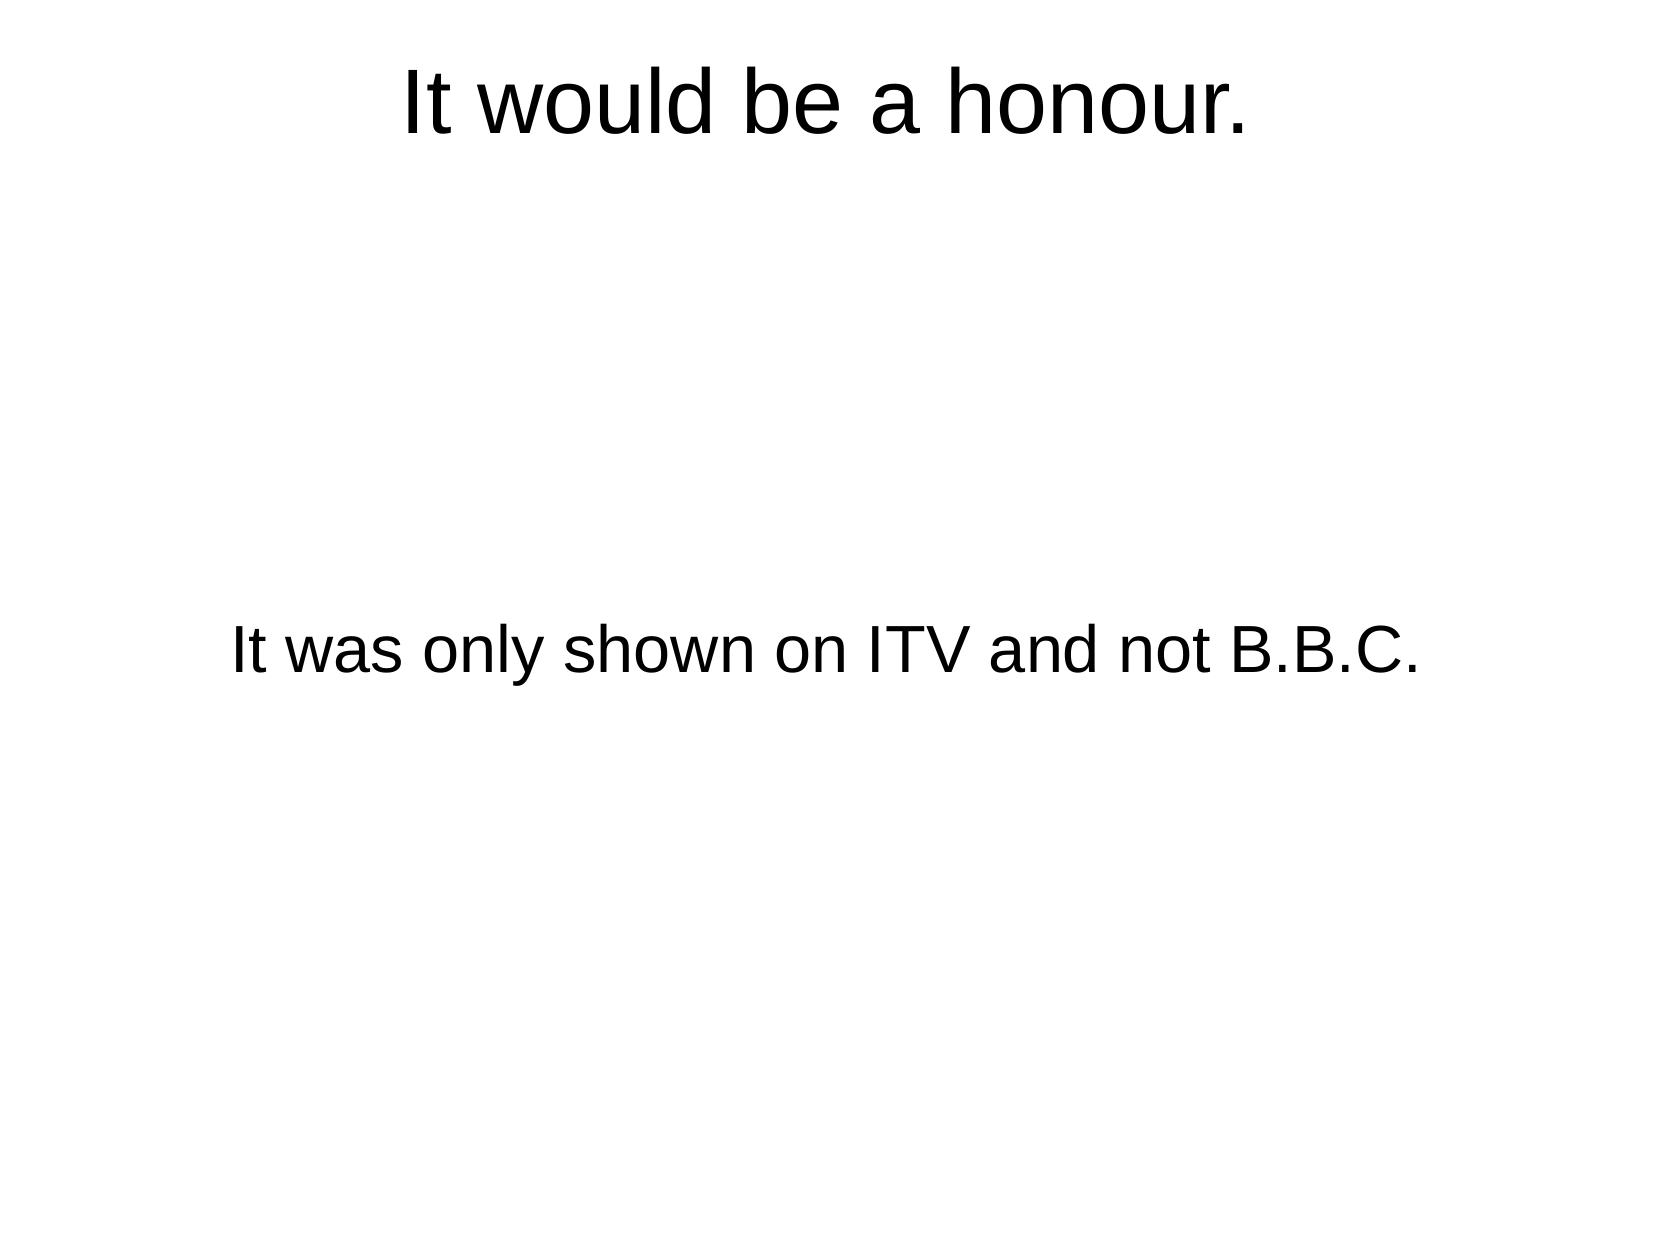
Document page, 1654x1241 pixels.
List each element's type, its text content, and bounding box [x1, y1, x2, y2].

subtitle It was only shown on ITV and not B.B.C. [82, 290, 1571, 1010]
title It would be a honour. [82, 49, 1571, 257]
